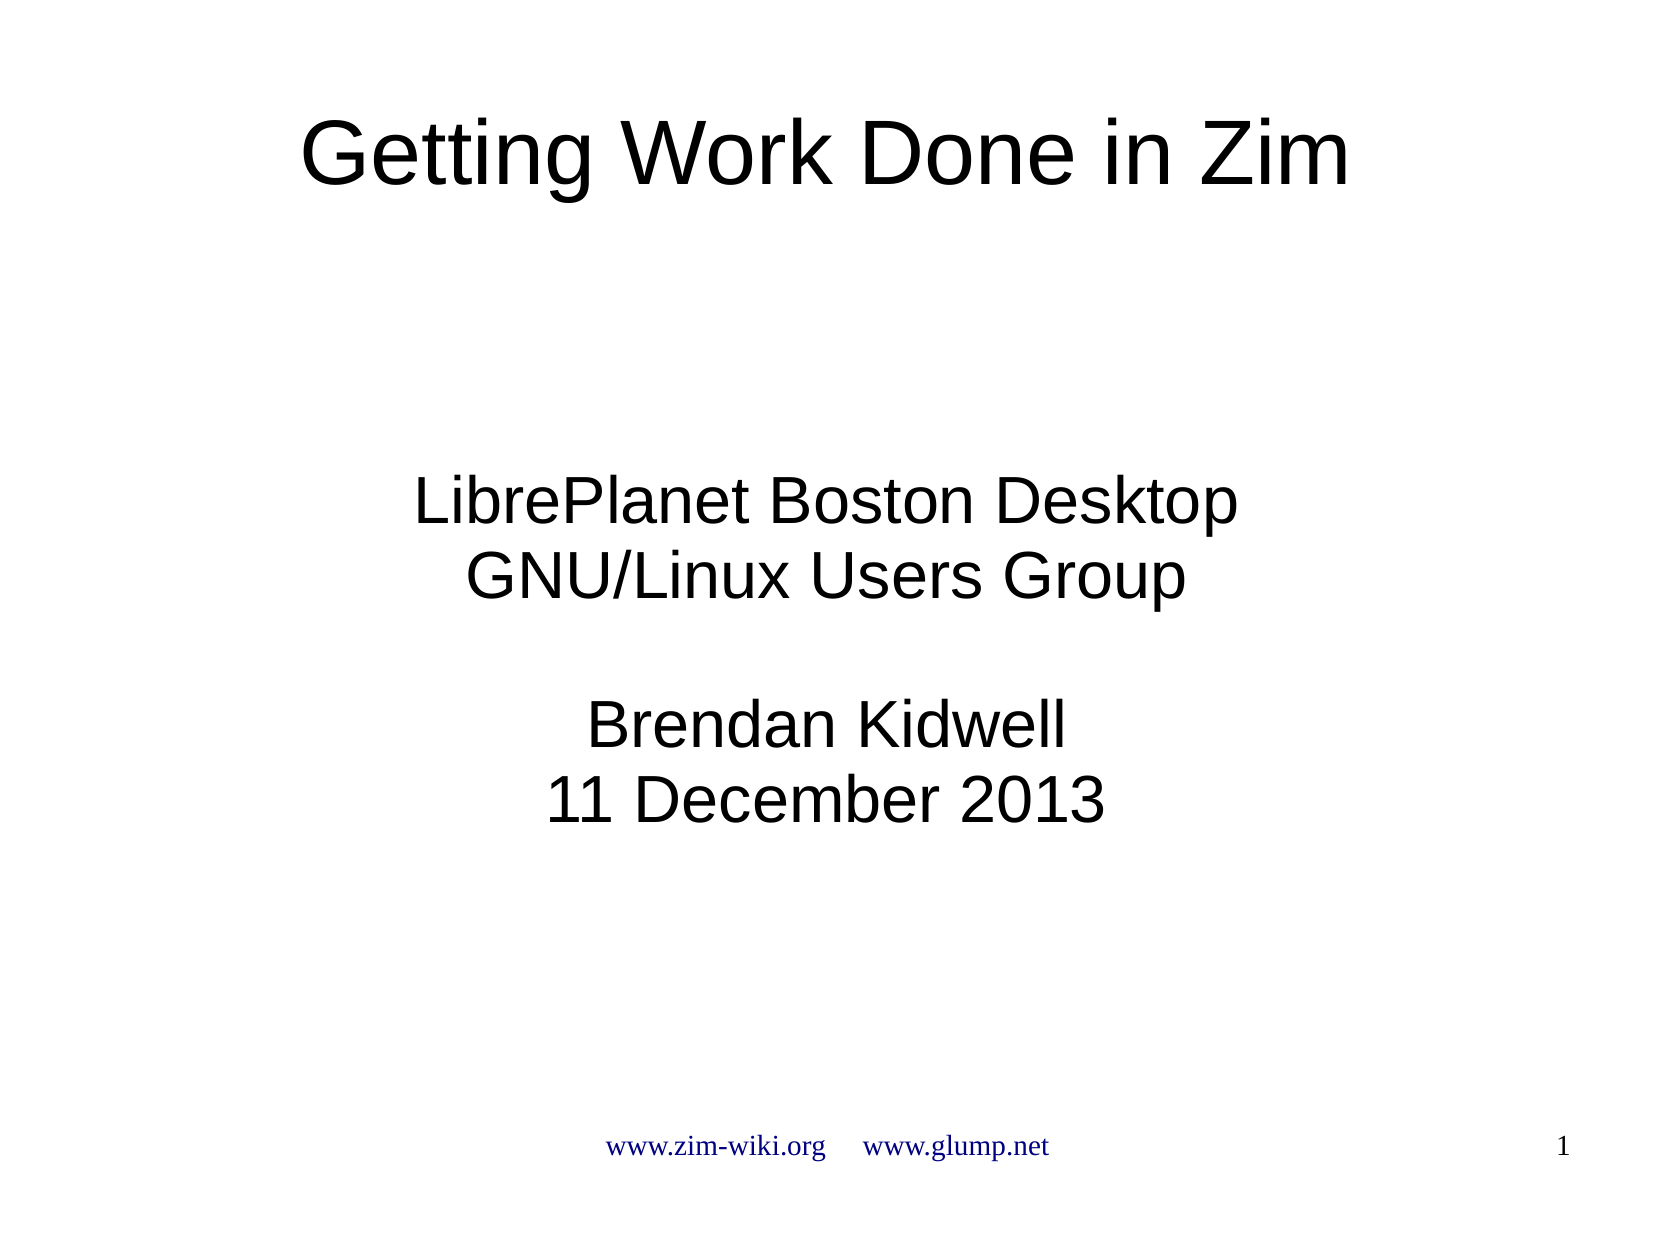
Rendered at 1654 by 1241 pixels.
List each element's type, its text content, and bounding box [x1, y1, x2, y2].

title Getting Work Done in Zim [82, 49, 1571, 257]
subtitle LibrePlanet Boston Desktop GNU/Linux Users Group Brendan Kidwell 11 December 2013 [82, 290, 1571, 1010]
